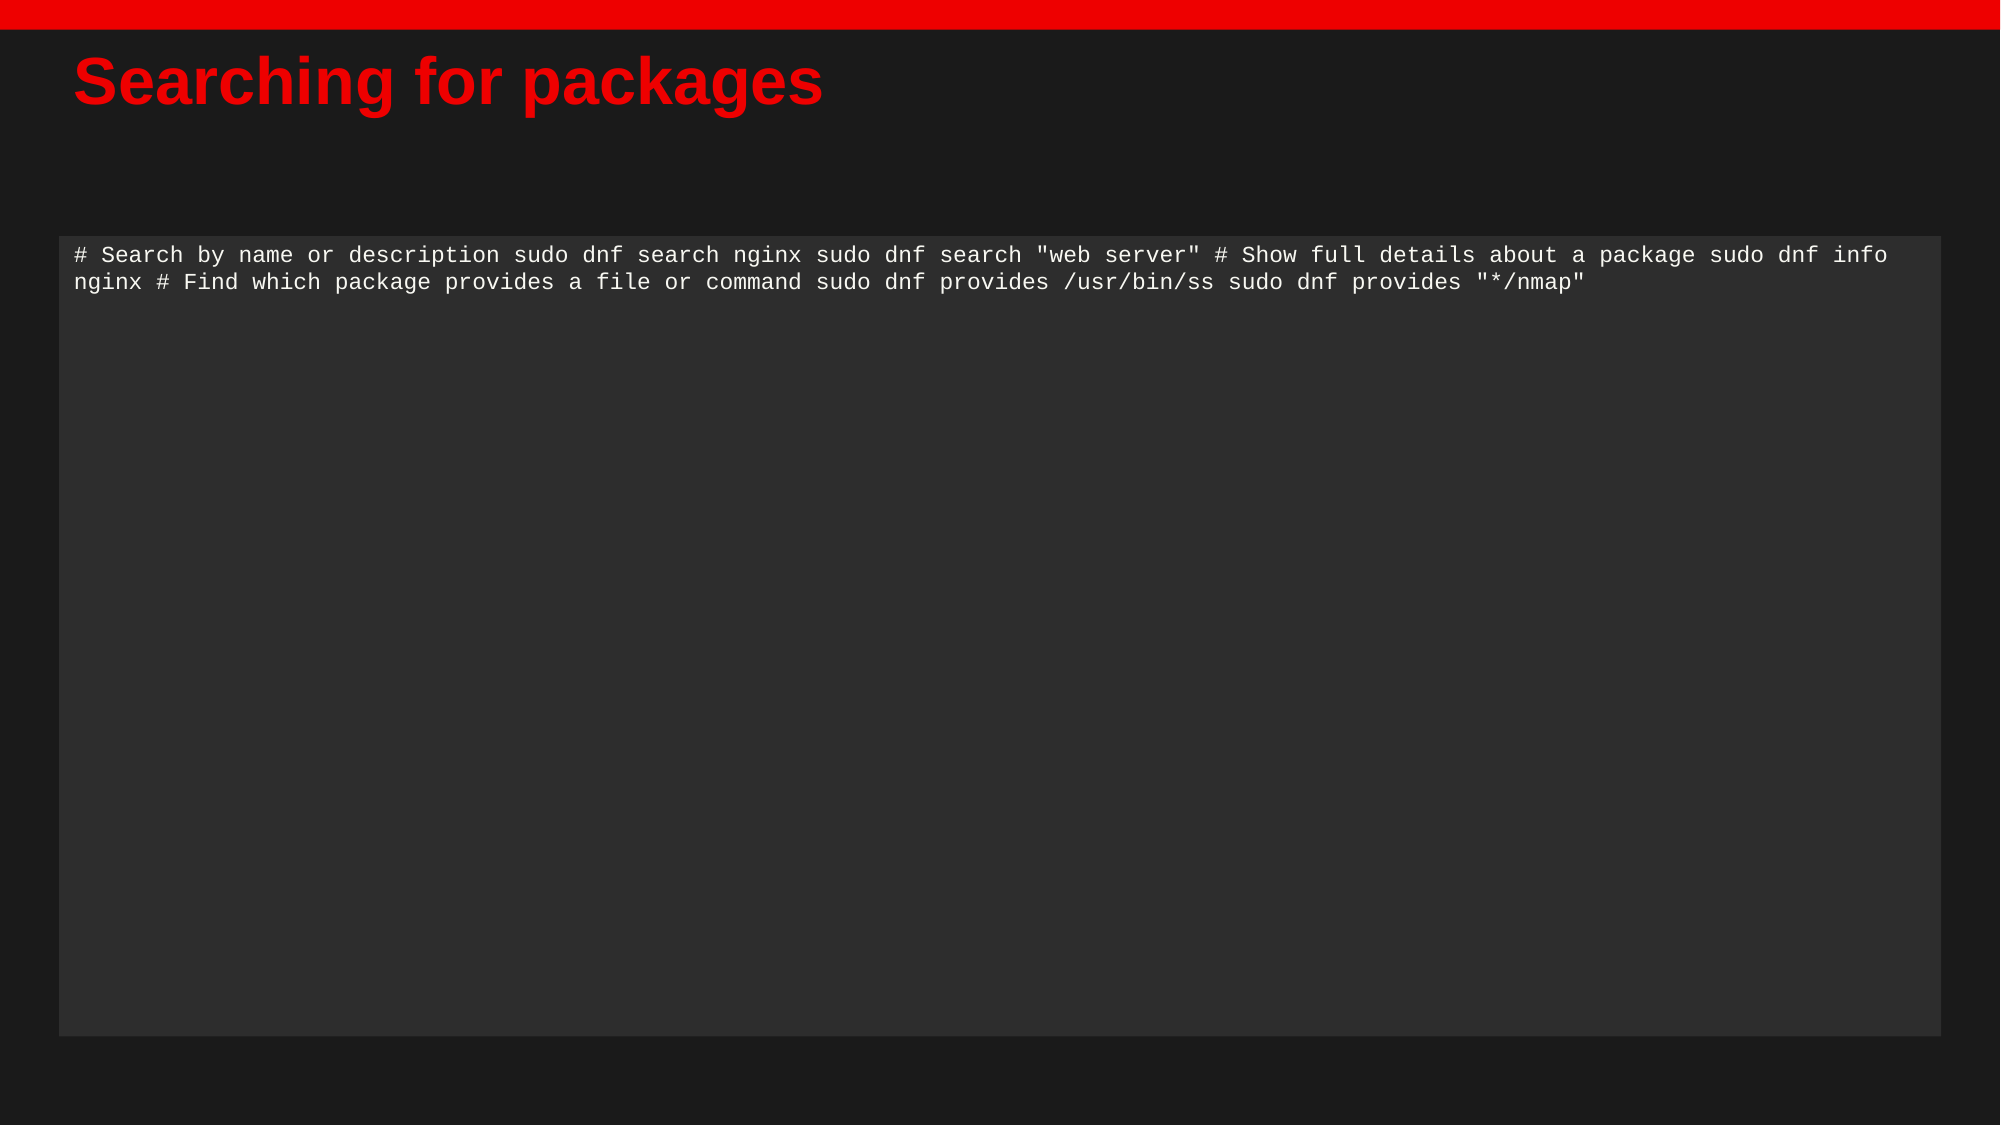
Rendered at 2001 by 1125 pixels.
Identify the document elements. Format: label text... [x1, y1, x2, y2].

text_box [0, 0, 2001, 30]
text_box # Search by name or description sudo dnf search nginx sudo dnf search "web server" # Show full details about a package sudo dnf info nginx # Find which package provides a file or command sudo dnf provides /usr/bin/ss sudo dnf provides "*/nmap" [59, 236, 1942, 1037]
text_box Searching for packages [59, 36, 1942, 208]
